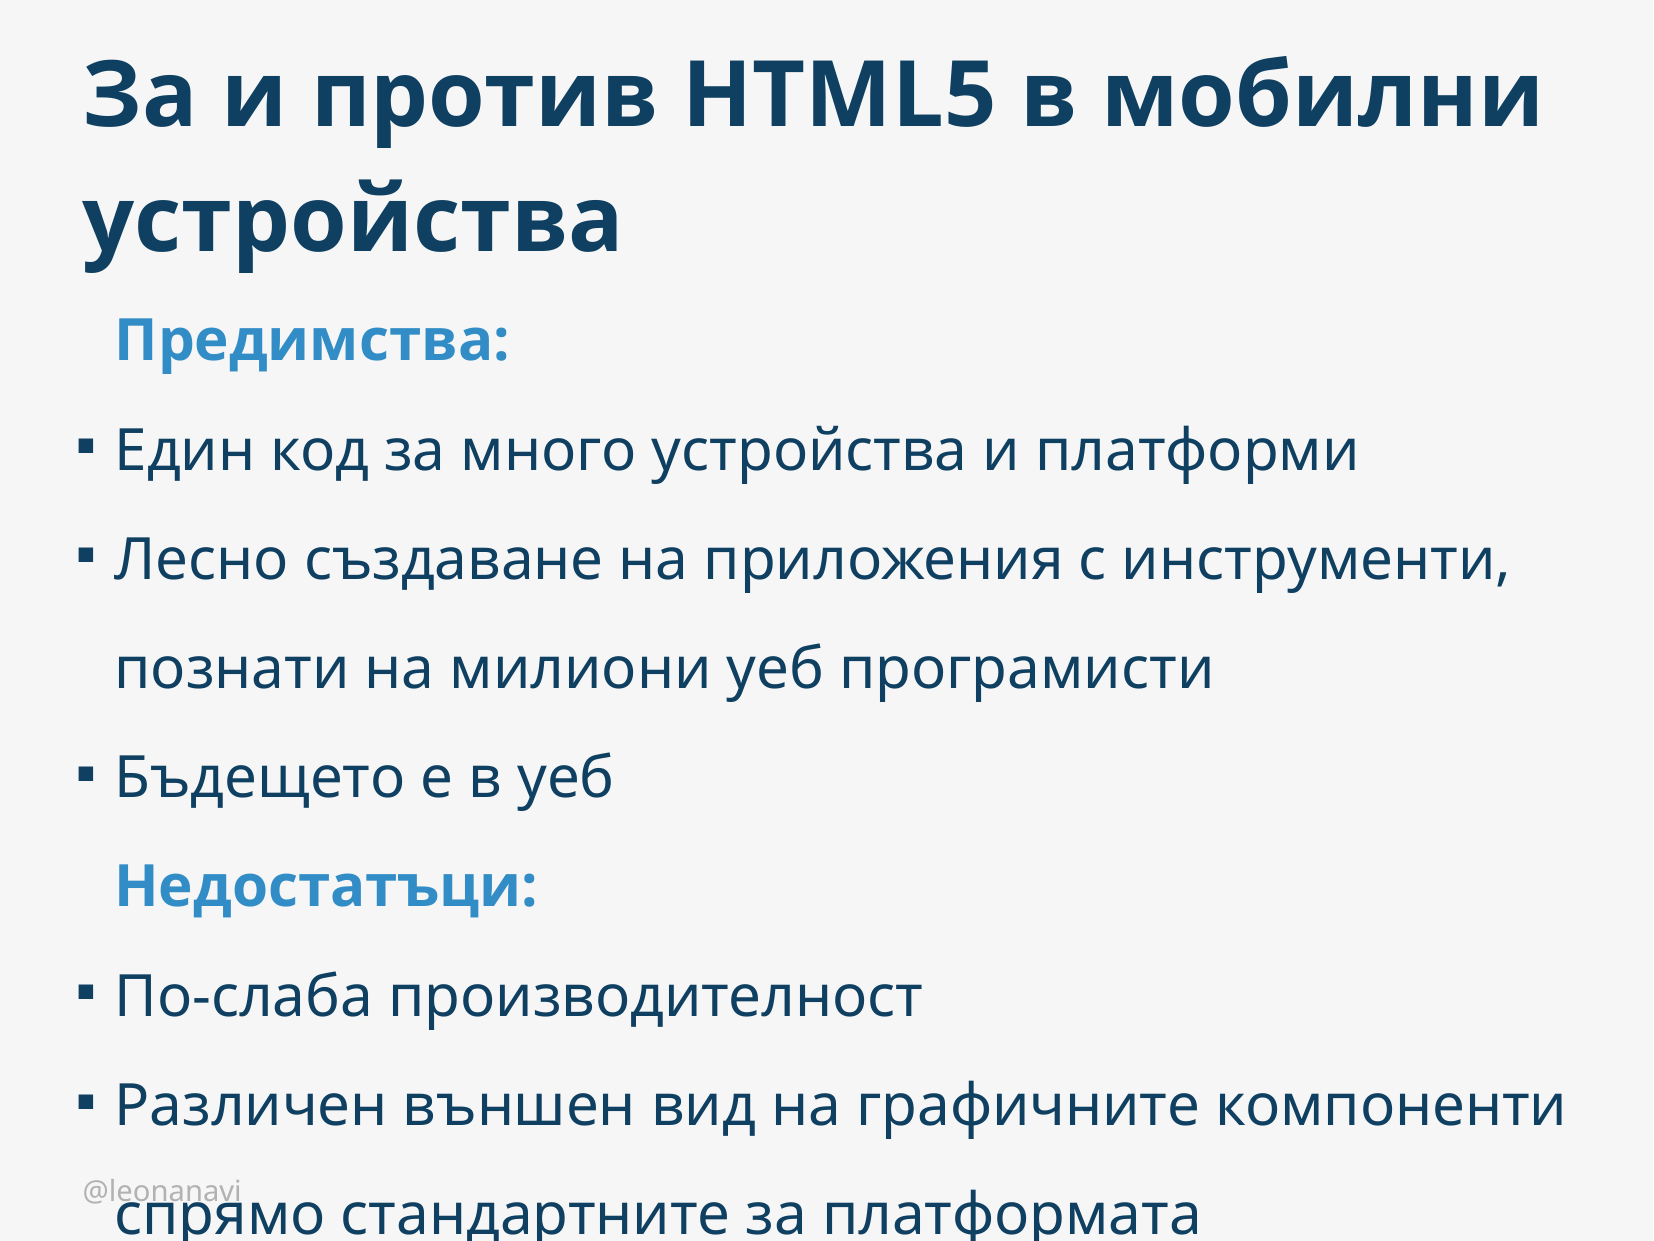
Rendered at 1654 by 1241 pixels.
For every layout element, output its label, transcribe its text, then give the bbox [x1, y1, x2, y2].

title За и против HTML5 в мобилни устройства [82, 45, 1571, 261]
text_box Предимства: Един код за много устройства и платформи Лесно създаване на приложения с инструменти, познати на милиони уеб програмисти Бъдещето е в уеб Недостатъци: По-слаба производителност Различен външен вид на графичните компоненти спрямо стандартните за платформата [63, 291, 1610, 1241]
